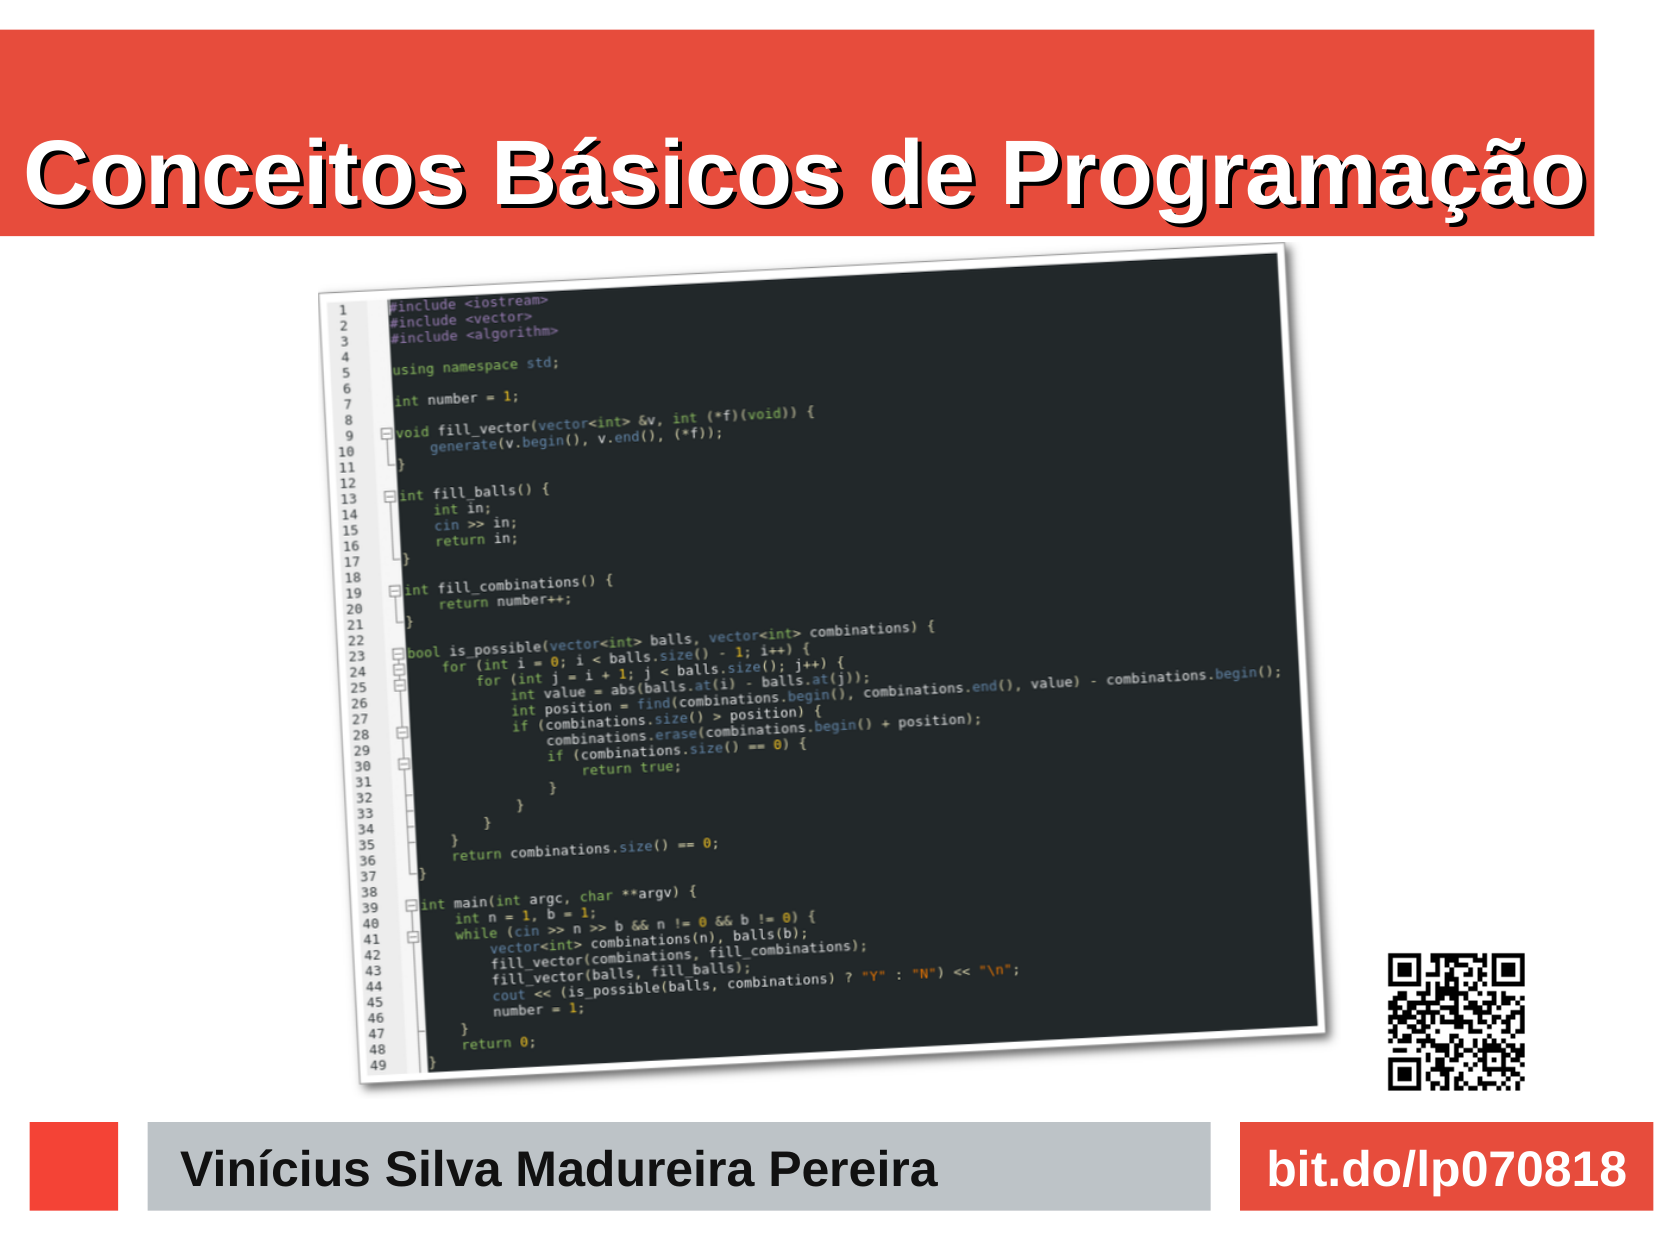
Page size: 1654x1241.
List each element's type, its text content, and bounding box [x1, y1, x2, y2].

picture [318, 242, 1341, 1099]
picture [1379, 944, 1536, 1102]
text_box bit.do/lp070818 [1228, 1133, 1654, 1205]
text_box Vinícius Silva Madureira Pereira [165, 1133, 1170, 1205]
title Conceitos Básicos de Programação [23, 19, 1619, 225]
